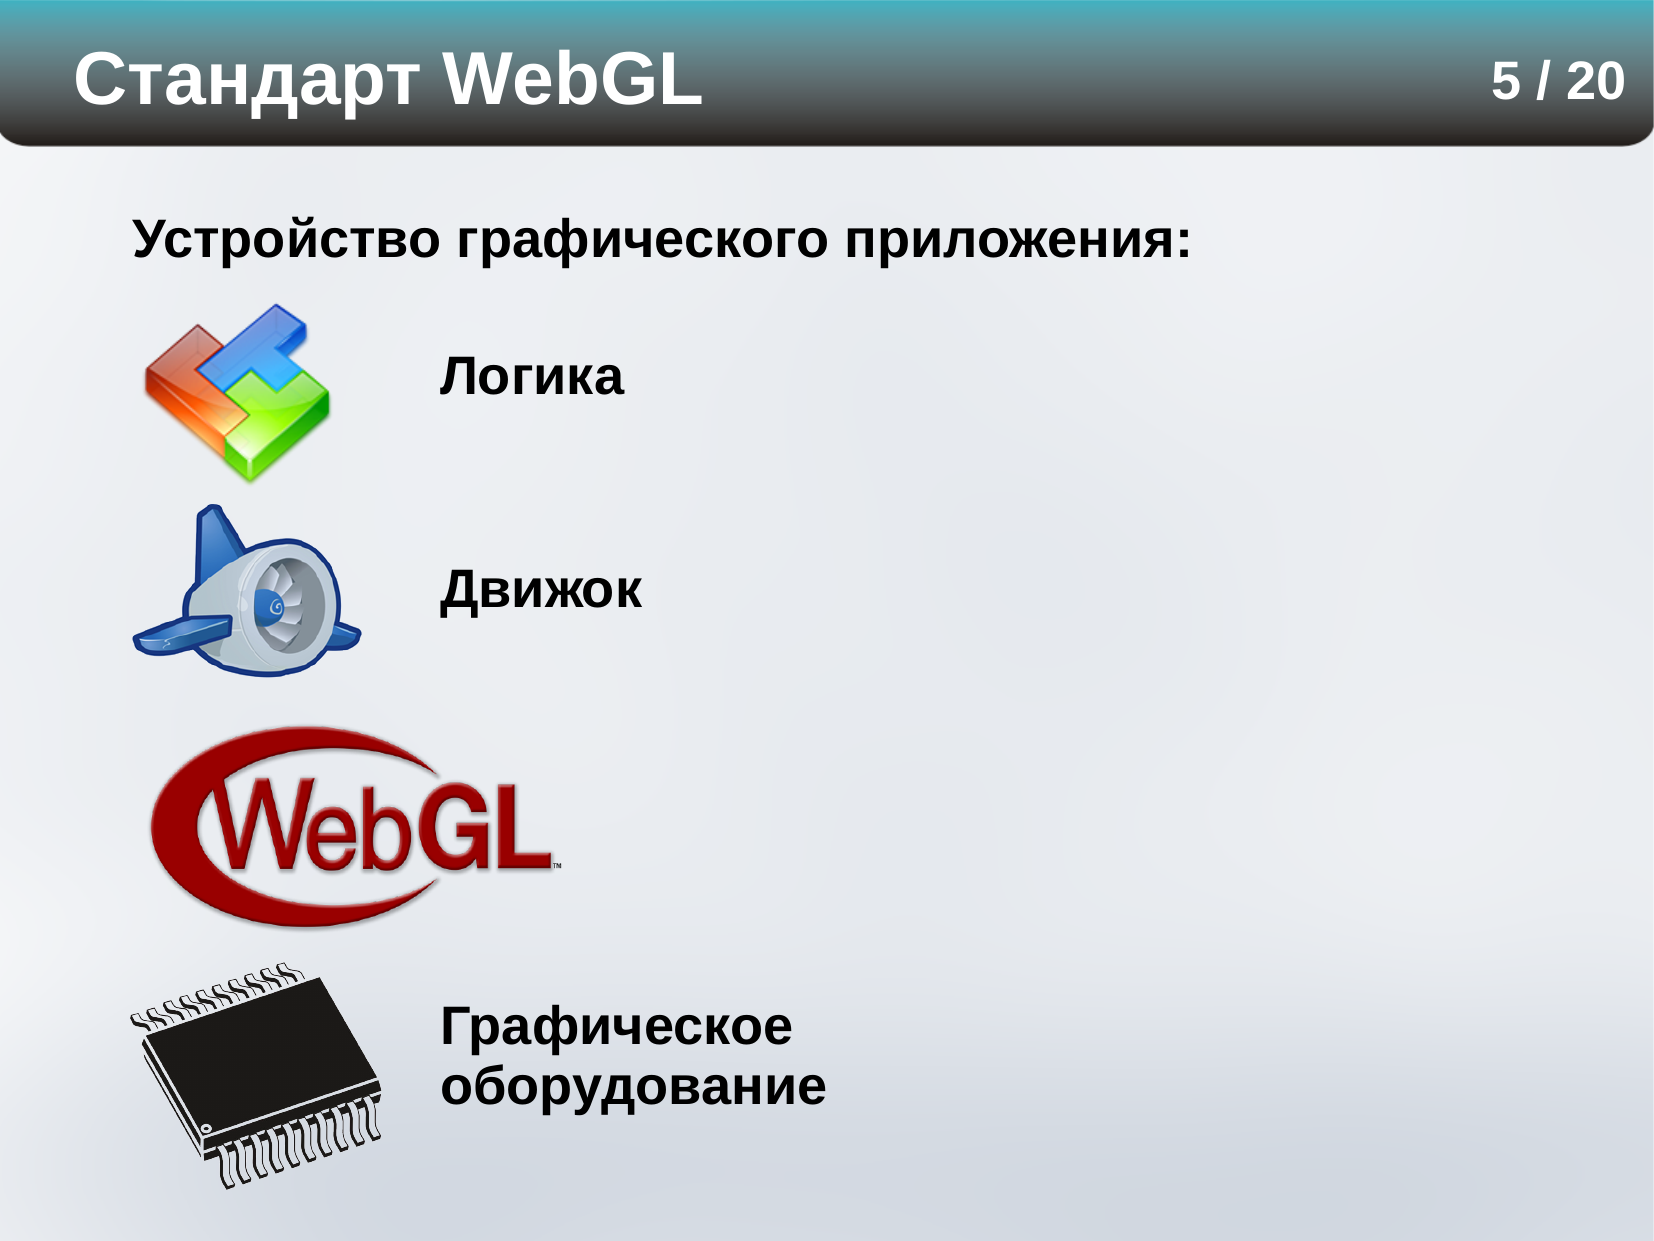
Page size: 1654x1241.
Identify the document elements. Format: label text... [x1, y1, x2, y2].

text_box Устройство графического приложения: [118, 200, 1477, 277]
text_box Стандарт WebGL [59, 29, 1211, 129]
text_box Графическое оборудование [425, 987, 898, 1124]
text_box <номер> / 20 [1476, 42, 1654, 179]
text_box Логика [425, 338, 898, 414]
text_box Движок [425, 550, 898, 626]
picture [0, 0, 1654, 1241]
